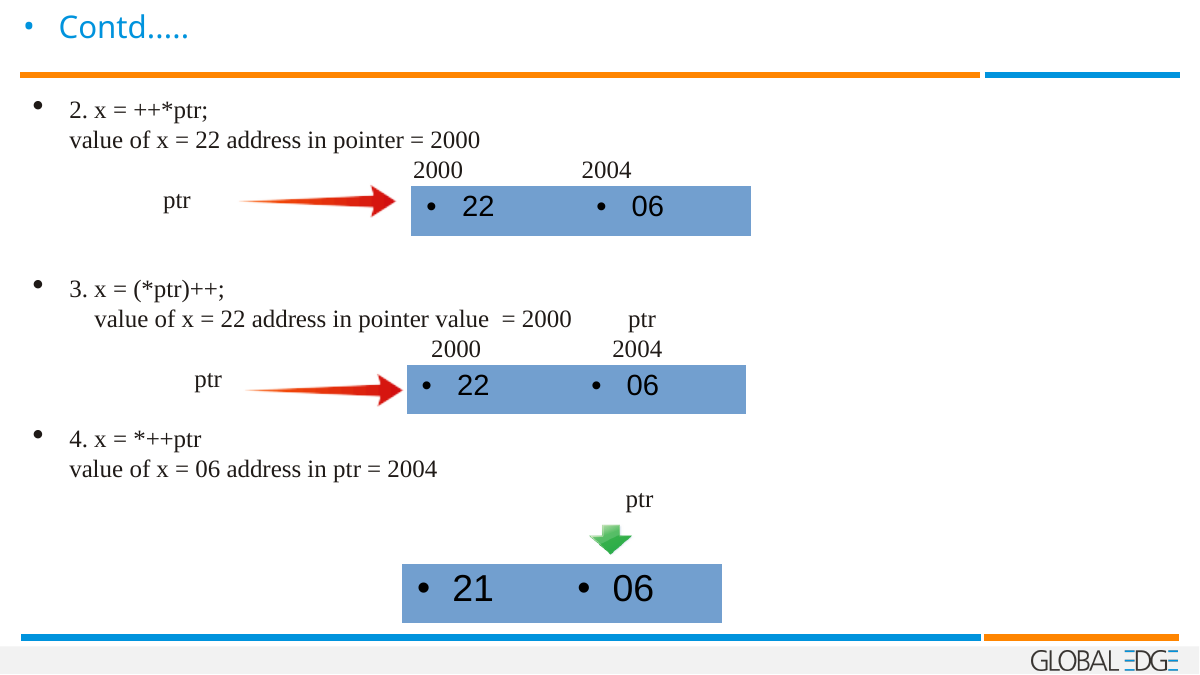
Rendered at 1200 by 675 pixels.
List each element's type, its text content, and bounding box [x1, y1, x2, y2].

picture [242, 371, 407, 410]
text_box 2. x = ++*ptr; value of x = 22 address in pointer = 2000 2000 2004 ptr 3. x = (*ptr)++; value of x = 22 address in pointer value = 2000 ptr 2000 2004 ptr 4. x = *++ptr value of x = 06 address in ptr = 2004 ptr [22, 87, 1181, 627]
table_header 22 [407, 365, 576, 414]
table_header 06 [581, 186, 751, 236]
table_header 06 [576, 365, 746, 414]
table_header 06 [562, 564, 722, 623]
text_box Contd..... [11, 0, 1087, 52]
table_header 22 [412, 186, 581, 236]
picture [585, 521, 638, 560]
picture [236, 182, 400, 221]
table_header 21 [402, 564, 562, 623]
picture [1031, 650, 1178, 671]
